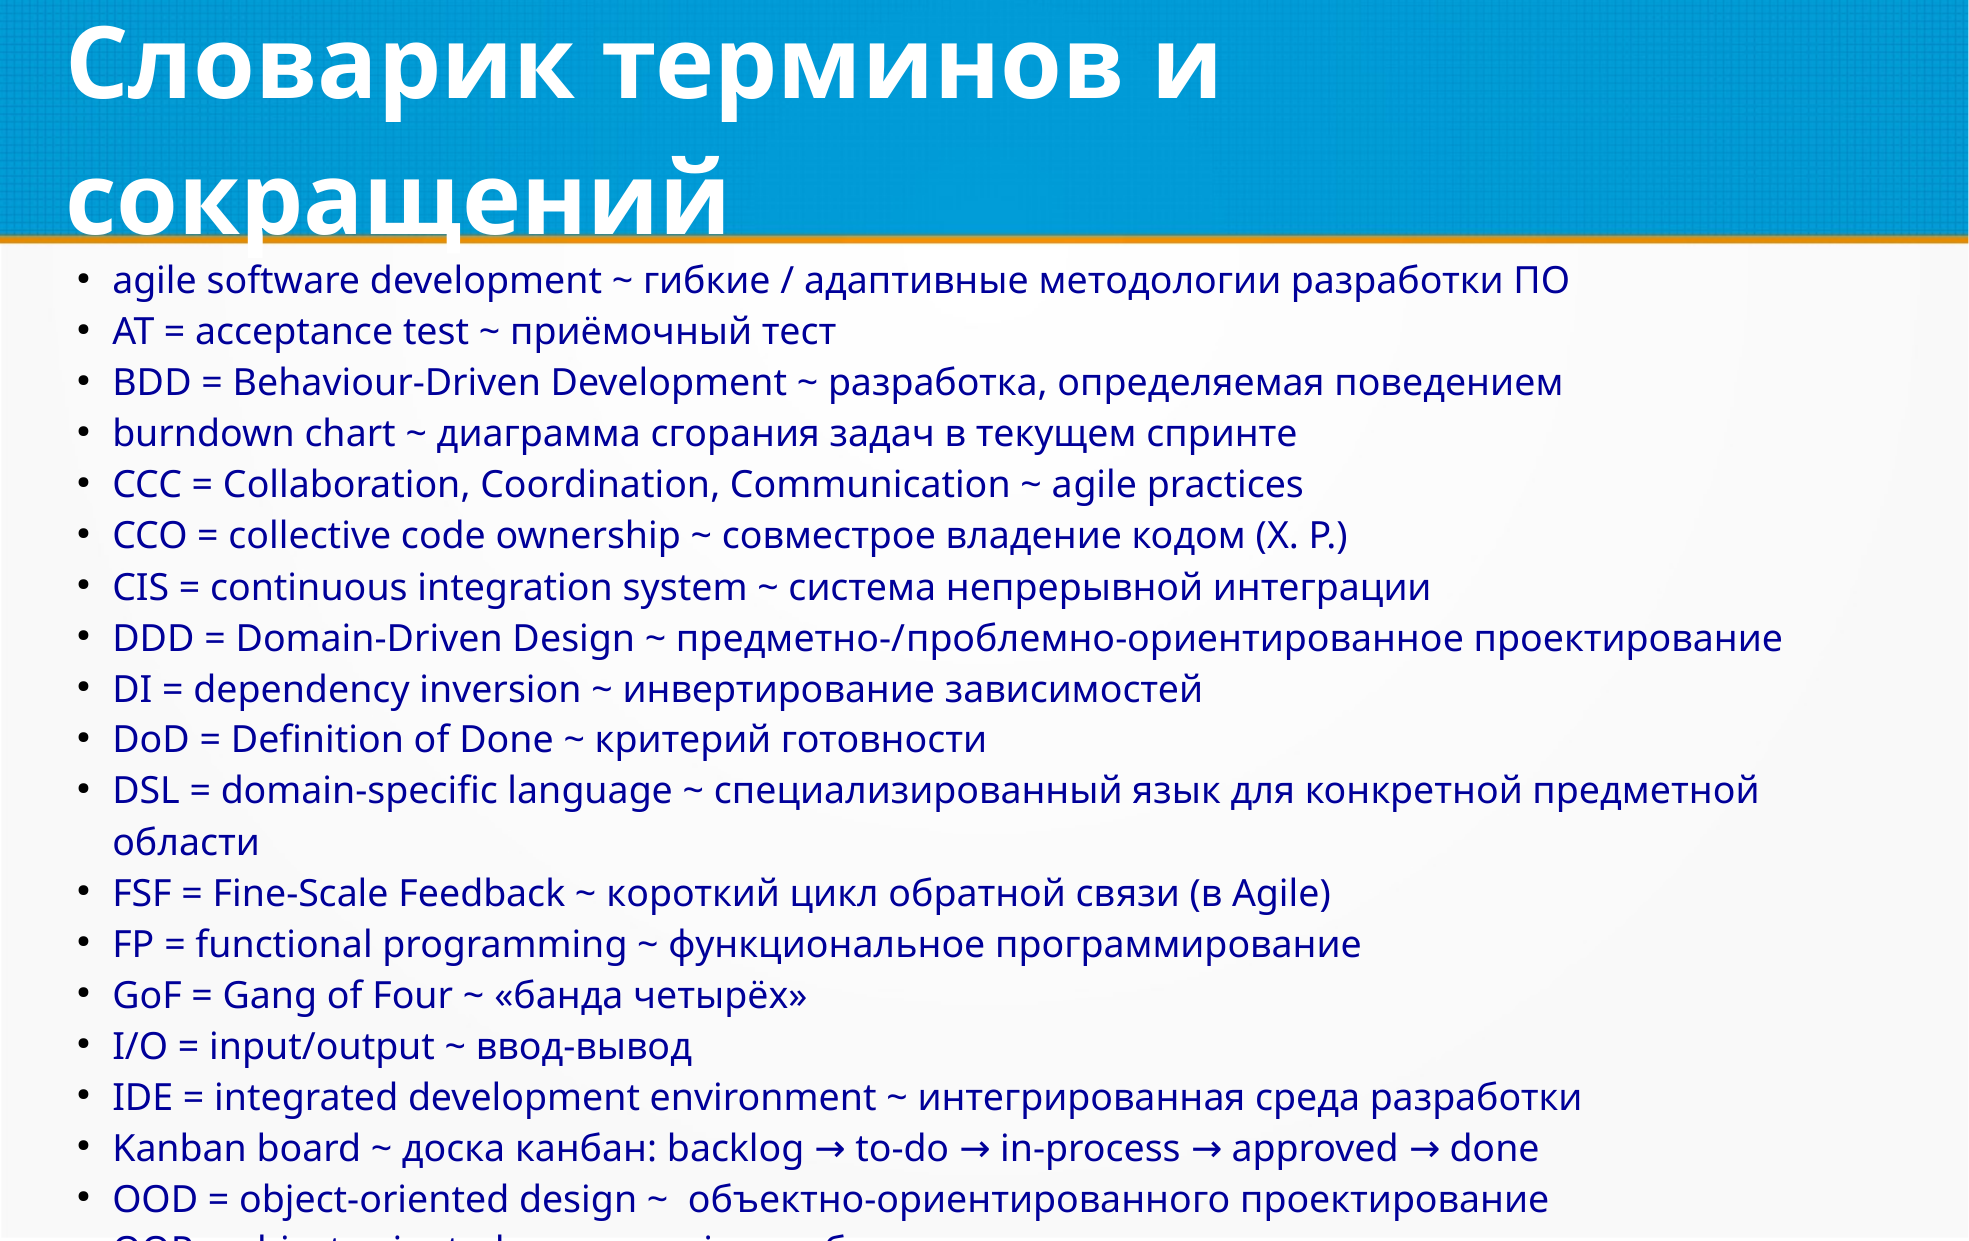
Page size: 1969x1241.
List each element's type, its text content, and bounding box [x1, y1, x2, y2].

picture [1291, 1202, 1303, 1210]
picture [524, 1202, 536, 1210]
picture [364, 1202, 376, 1210]
picture [1269, 1202, 1281, 1210]
picture [1174, 1202, 1186, 1210]
picture [147, 1202, 164, 1209]
picture [1212, 1202, 1224, 1210]
picture [743, 1203, 754, 1209]
picture [267, 1202, 279, 1210]
picture [1039, 1202, 1051, 1210]
picture [263, 232, 447, 247]
picture [692, 1202, 704, 1210]
picture [1443, 1203, 1454, 1209]
picture [716, 1202, 727, 1210]
text_box agile software development ~ гибкие / адаптивные методологии разработки ПО AT = acceptance test ~ приёмочный тест BDD = Behaviour-Driven Development ~ разработка, определяемая поведением burndown chart ~ диаграмма сгорания задач в текущем спринте CCC = Collaboration, Coordination, Communication ~ agile practices CCO = collective code ownership ~ совместрое владение кодом (X. P.) CIS = continuous integration system ~ система непрерывной интеграции DDD = Domain-Driven Design ~ предметно-/проблемно-ориентированное проектирование DI = dependency inversion ~ инвертирование зависимостей DoD = Definition of Done ~ критерий готовности DSL = domain-specific language ~ специализированный язык для конкретной предметной области FSF = Fine-Scale Feedback ~ короткий цикл обратной связи (в Agile) FP = functional programming ~ функциональное программирование GoF = Gang of Four ~ «банда четырёх» I/O = input/output ~ ввод-вывод IDE = integrated development environment ~ интегрированная среда разработки Kanban board ~ доска канбан: backlog → to-do → in-process → approved → done OOD = object-oriented design ~ объектно-ориентированного проектирование OOP = object-oriented programming ~ объектно-ориентированное программирование [70, 247, 1902, 1202]
picture [1419, 1202, 1431, 1210]
picture [1061, 1202, 1073, 1210]
picture [1464, 1202, 1474, 1210]
picture [1084, 1203, 1095, 1209]
picture [905, 1202, 917, 1210]
picture [0, 232, 1969, 1241]
picture [244, 1202, 256, 1210]
picture [595, 1202, 607, 1210]
picture [118, 1202, 135, 1209]
text_box Словарик терминов и сокращений [59, 55, 1902, 200]
picture [177, 1202, 191, 1209]
picture [1398, 1202, 1410, 1210]
picture [881, 1202, 893, 1210]
picture [846, 1202, 858, 1210]
picture [1105, 1202, 1115, 1210]
picture [491, 1202, 503, 1210]
